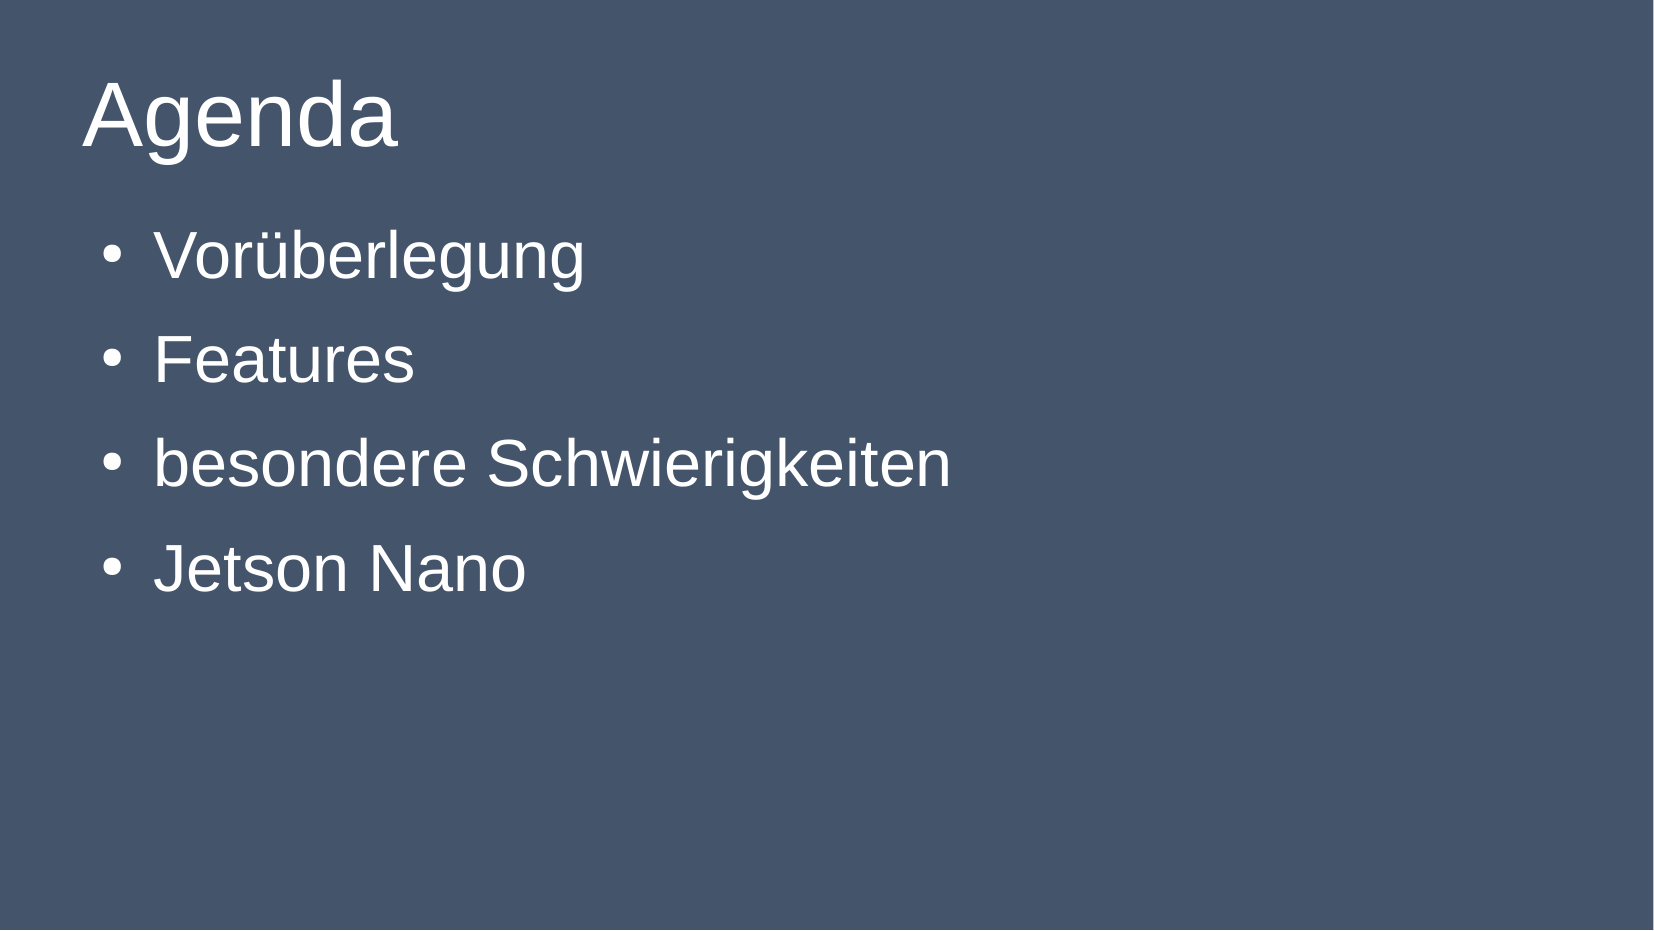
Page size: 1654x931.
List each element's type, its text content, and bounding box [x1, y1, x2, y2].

list Vorüberlegung Features besondere Schwierigkeiten Jetson Nano [82, 217, 1571, 758]
title Agenda [82, 37, 1571, 193]
